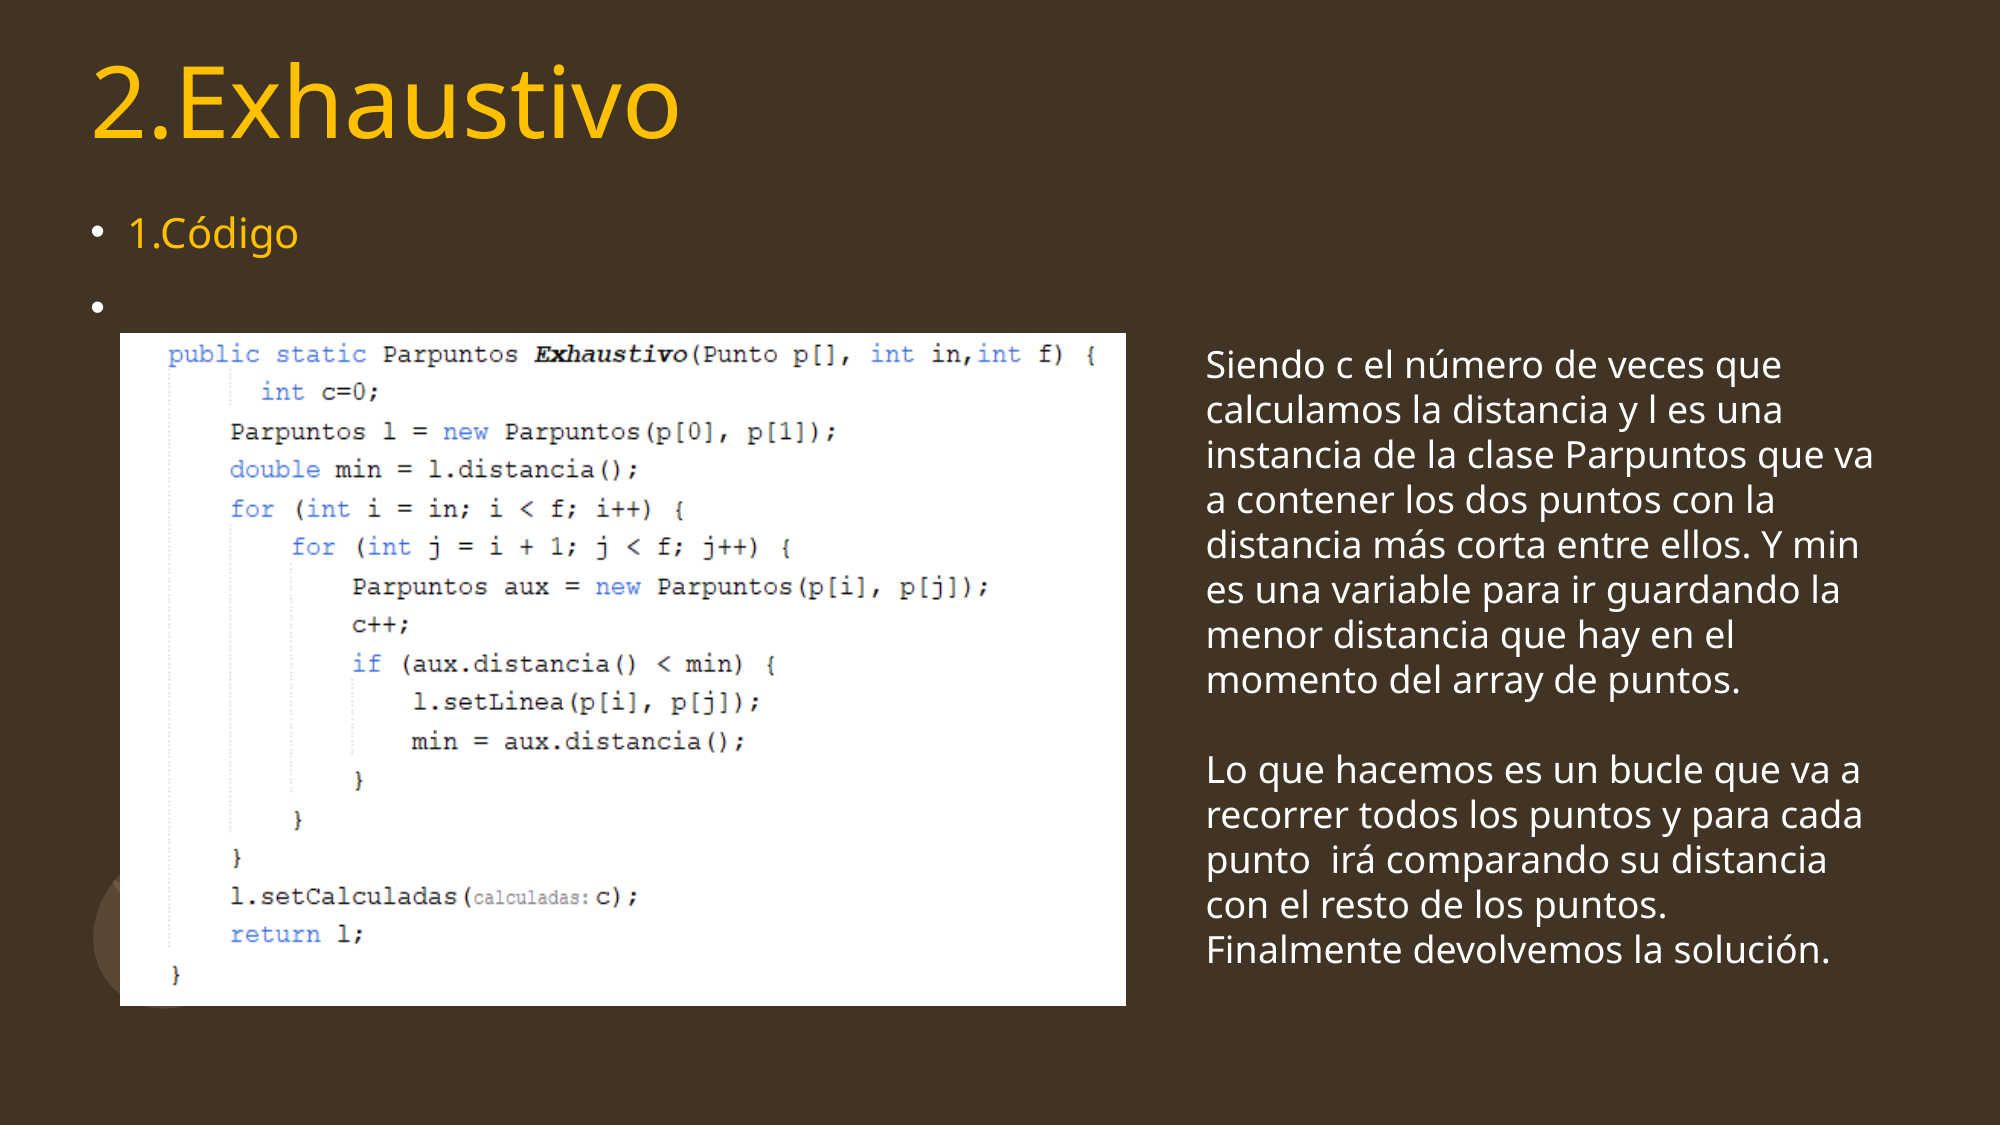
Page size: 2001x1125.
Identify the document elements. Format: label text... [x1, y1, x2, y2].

title 2.Exhaustivo [90, 38, 1910, 172]
picture [120, 333, 1126, 1007]
list 1.Código [90, 201, 1910, 1069]
text_box Siendo c el número de veces que calculamos la distancia y l es una instancia de la clase Parpuntos que va a contener los dos puntos con la distancia más corta entre ellos. Y min es una variable para ir guardando la menor distancia que hay en el momento del array de puntos. Lo que hacemos es un bucle que va a recorrer todos los puntos y para cada punto irá comparando su distancia con el resto de los puntos. Finalmente devolvemos la solución. [1190, 333, 1910, 985]
